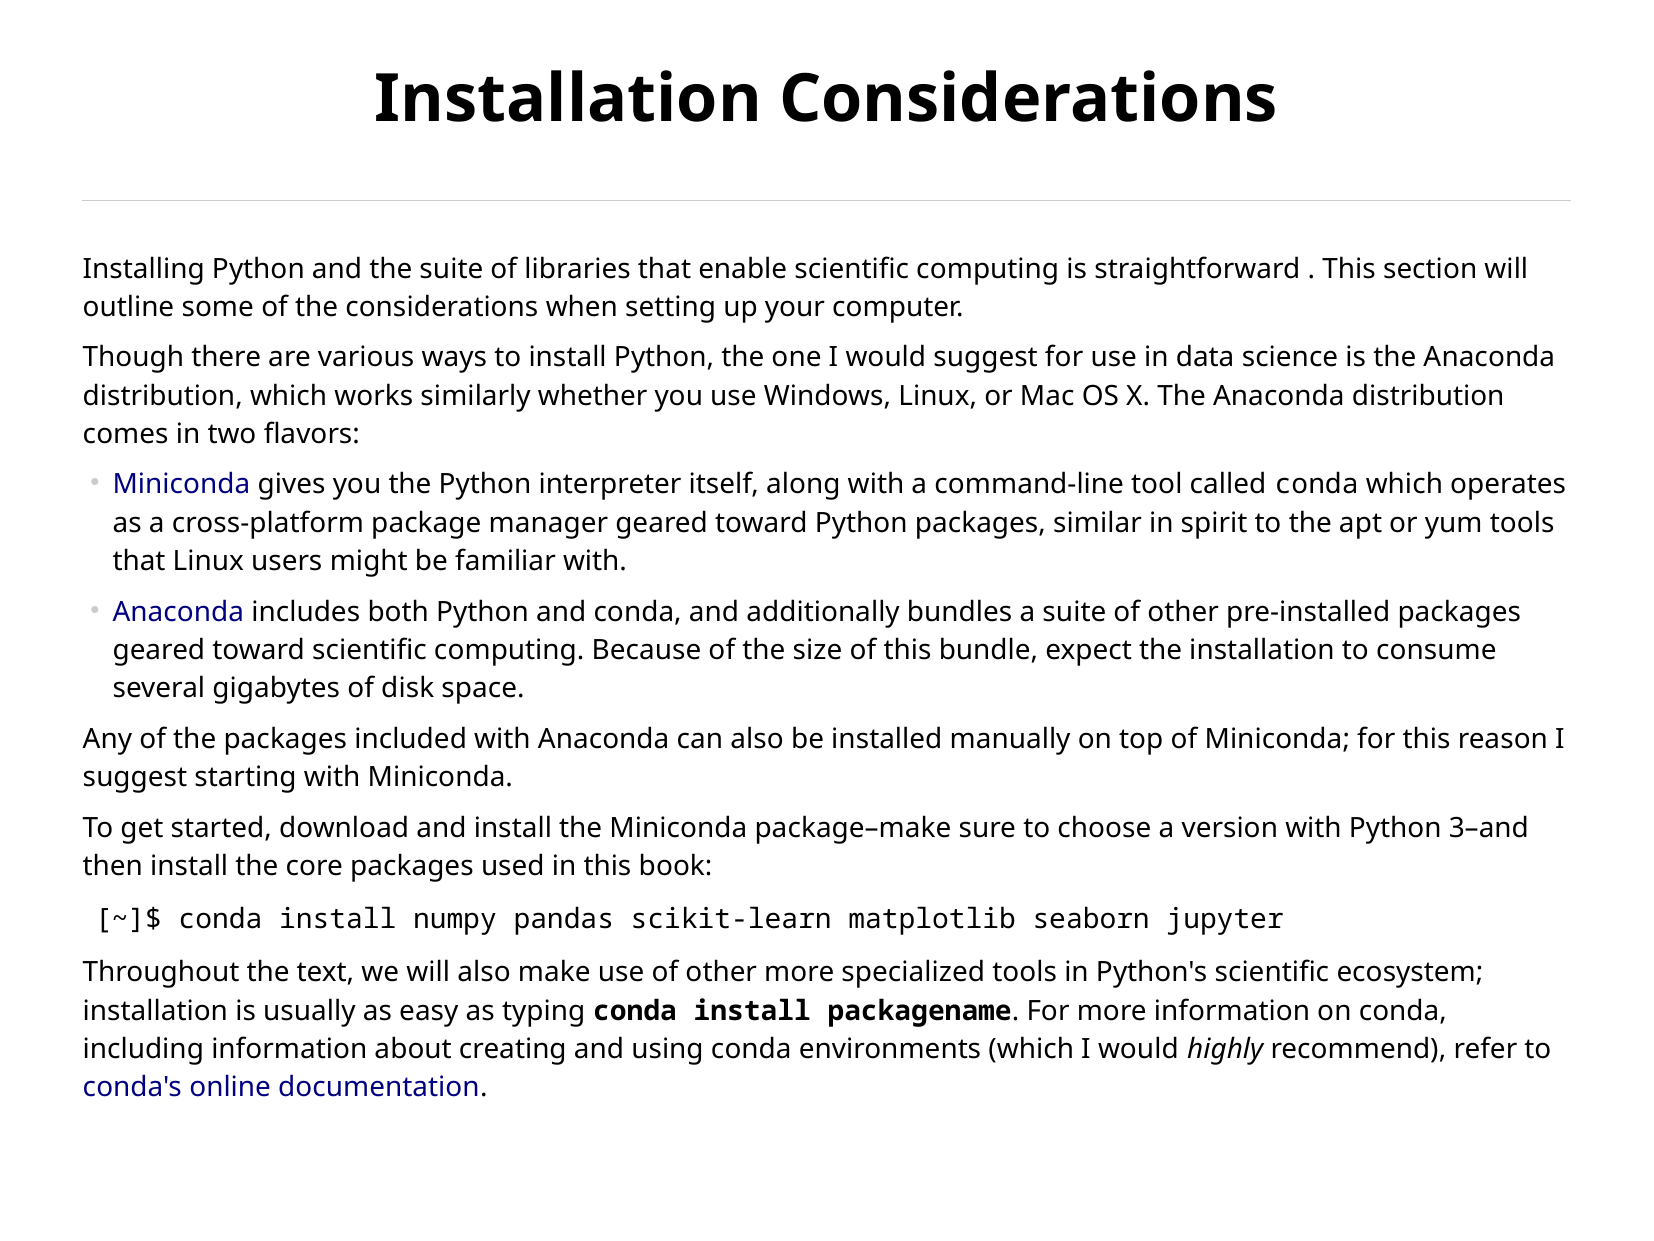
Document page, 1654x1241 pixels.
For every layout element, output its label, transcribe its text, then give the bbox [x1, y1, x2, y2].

title Installation Considerations [82, 25, 1571, 166]
list Installing Python and the suite of libraries that enable scientific computing is straightforward . This section will outline some of the considerations when setting up your computer. Though there are various ways to install Python, the one I would suggest for use in data science is the Anaconda distribution, which works similarly whether you use Windows, Linux, or Mac OS X. The Anaconda distribution comes in two flavors: Miniconda gives you the Python interpreter itself, along with a command-line tool called conda which operates as a cross-platform package manager geared toward Python packages, similar in spirit to the apt or yum tools that Linux users might be familiar with. Anaconda includes both Python and conda, and additionally bundles a suite of other pre-installed packages geared toward scientific computing. Because of the size of this bundle, expect the installation to consume several gigabytes of disk space. Any of the packages included with Anaconda can also be installed manually on top of Miniconda; for this reason I suggest starting with Miniconda. To get started, download and install the Miniconda package–make sure to choose a version with Python 3–and then install the core packages used in this book: [~]$ conda install numpy pandas scikit-learn matplotlib seaborn jupyter Throughout the text, we will also make use of other more specialized tools in Python's scientific ecosystem; installation is usually as easy as typing conda install packagename. For more information on conda, including information about creating and using conda environments (which I would highly recommend), refer to conda's online documentation. [82, 248, 1571, 1111]
